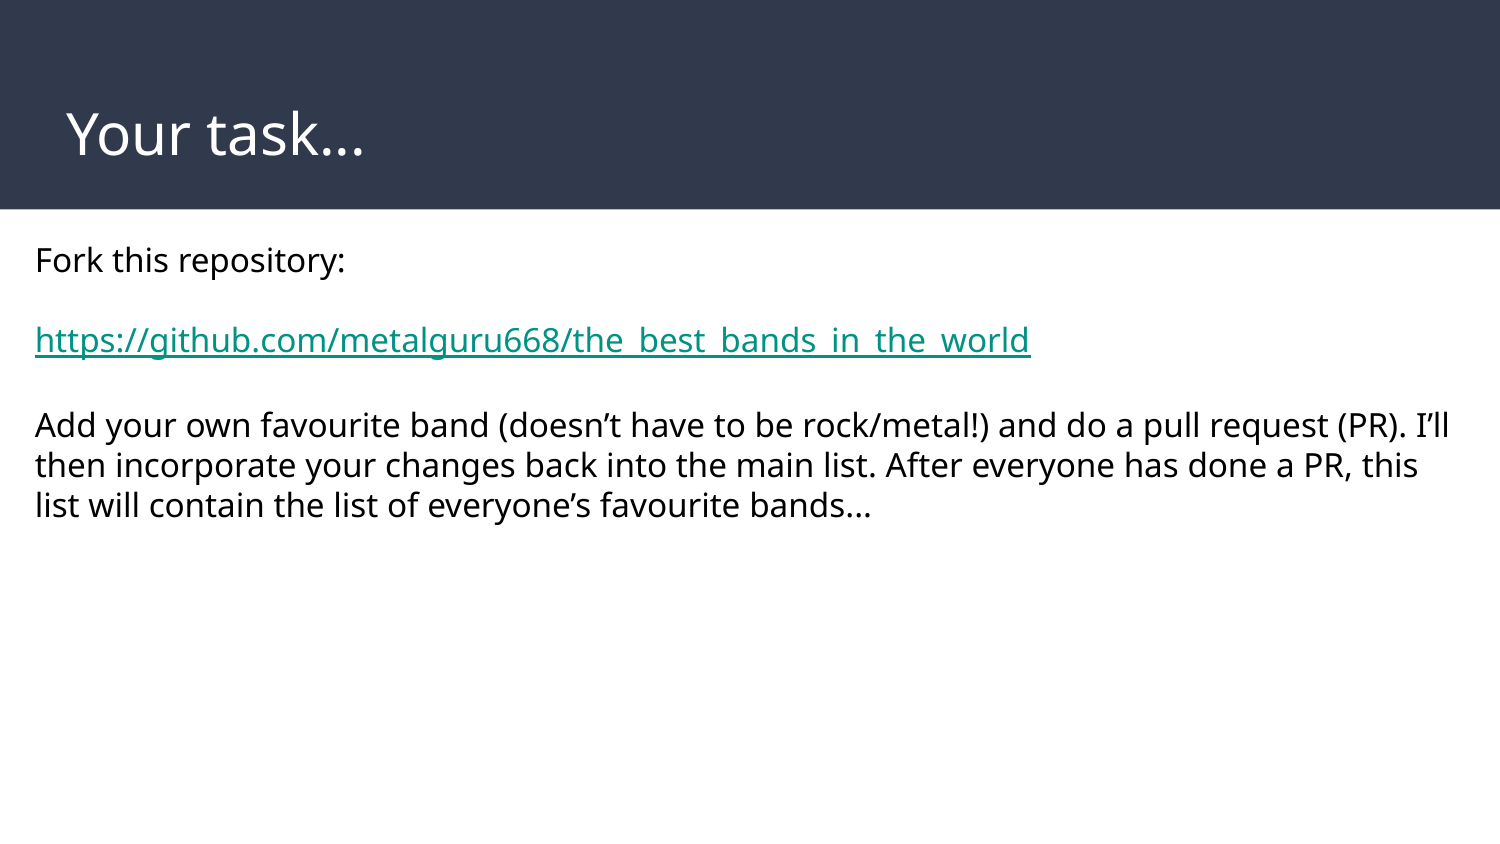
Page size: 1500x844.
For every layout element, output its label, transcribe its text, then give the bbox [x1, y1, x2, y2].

title Your task... [51, 82, 1449, 185]
text_box Fork this repository: https://github.com/metalguru668/the_best_bands_in_the_world Add your own favourite band (doesn’t have to be rock/metal!) and do a pull request (PR). I’ll then incorporate your changes back into the main list. After everyone has done a PR, this list will contain the list of everyone’s favourite bands... [19, 224, 1470, 810]
